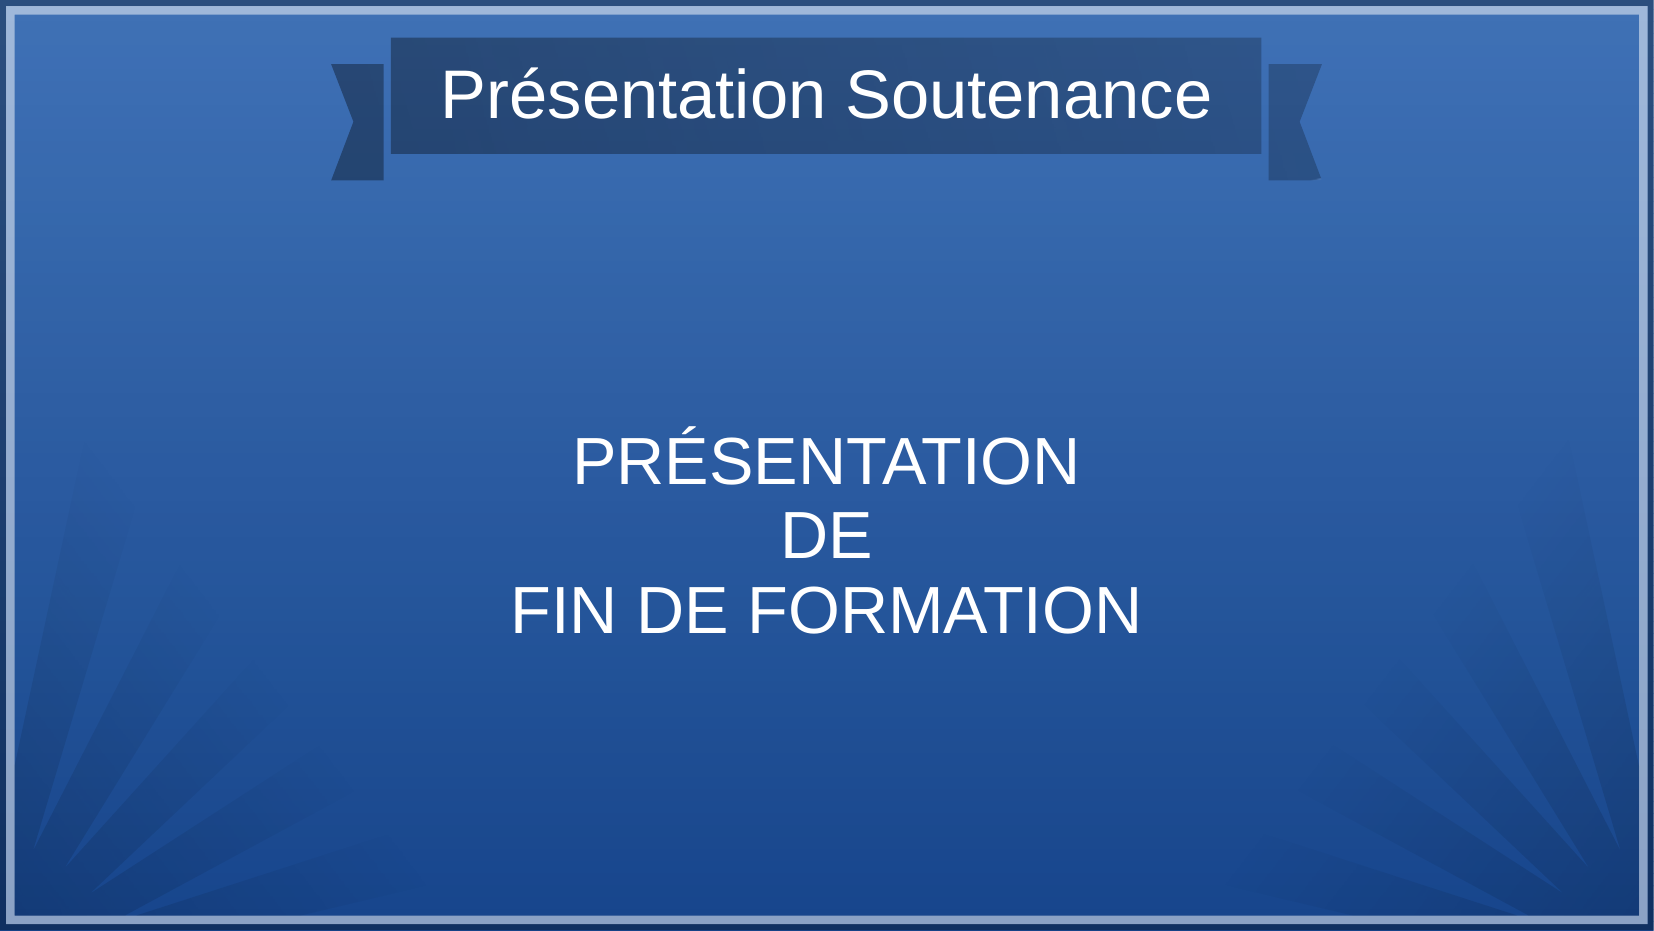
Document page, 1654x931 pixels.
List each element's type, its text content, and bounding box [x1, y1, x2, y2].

title Présentation Soutenance [389, 35, 1264, 154]
subtitle PRÉSENTATION DE FIN DE FORMATION [82, 224, 1571, 848]
